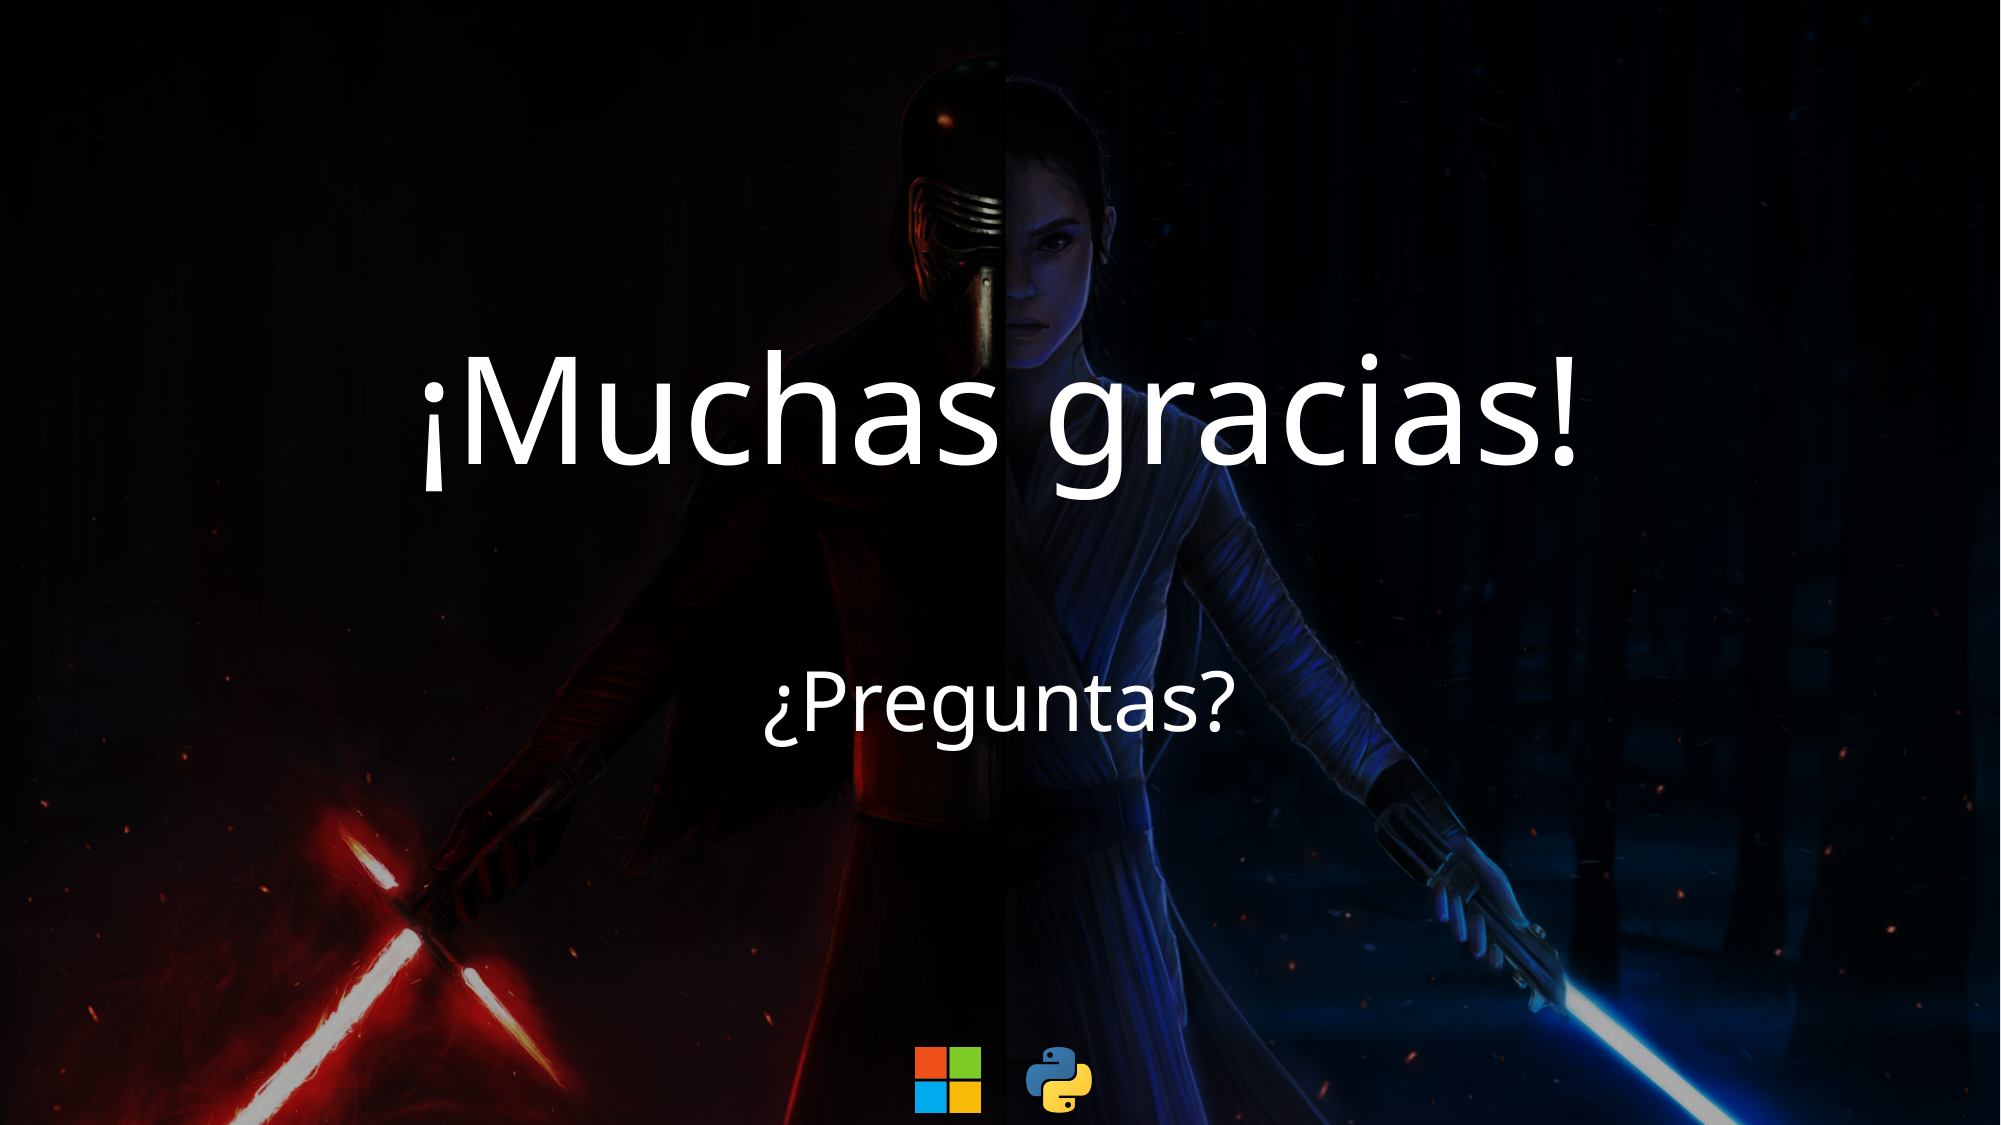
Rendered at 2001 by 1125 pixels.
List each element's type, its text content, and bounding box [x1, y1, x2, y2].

list [108, 606, 957, 1046]
title ¡Muchas gracias! ¿Preguntas? [75, 130, 1926, 793]
